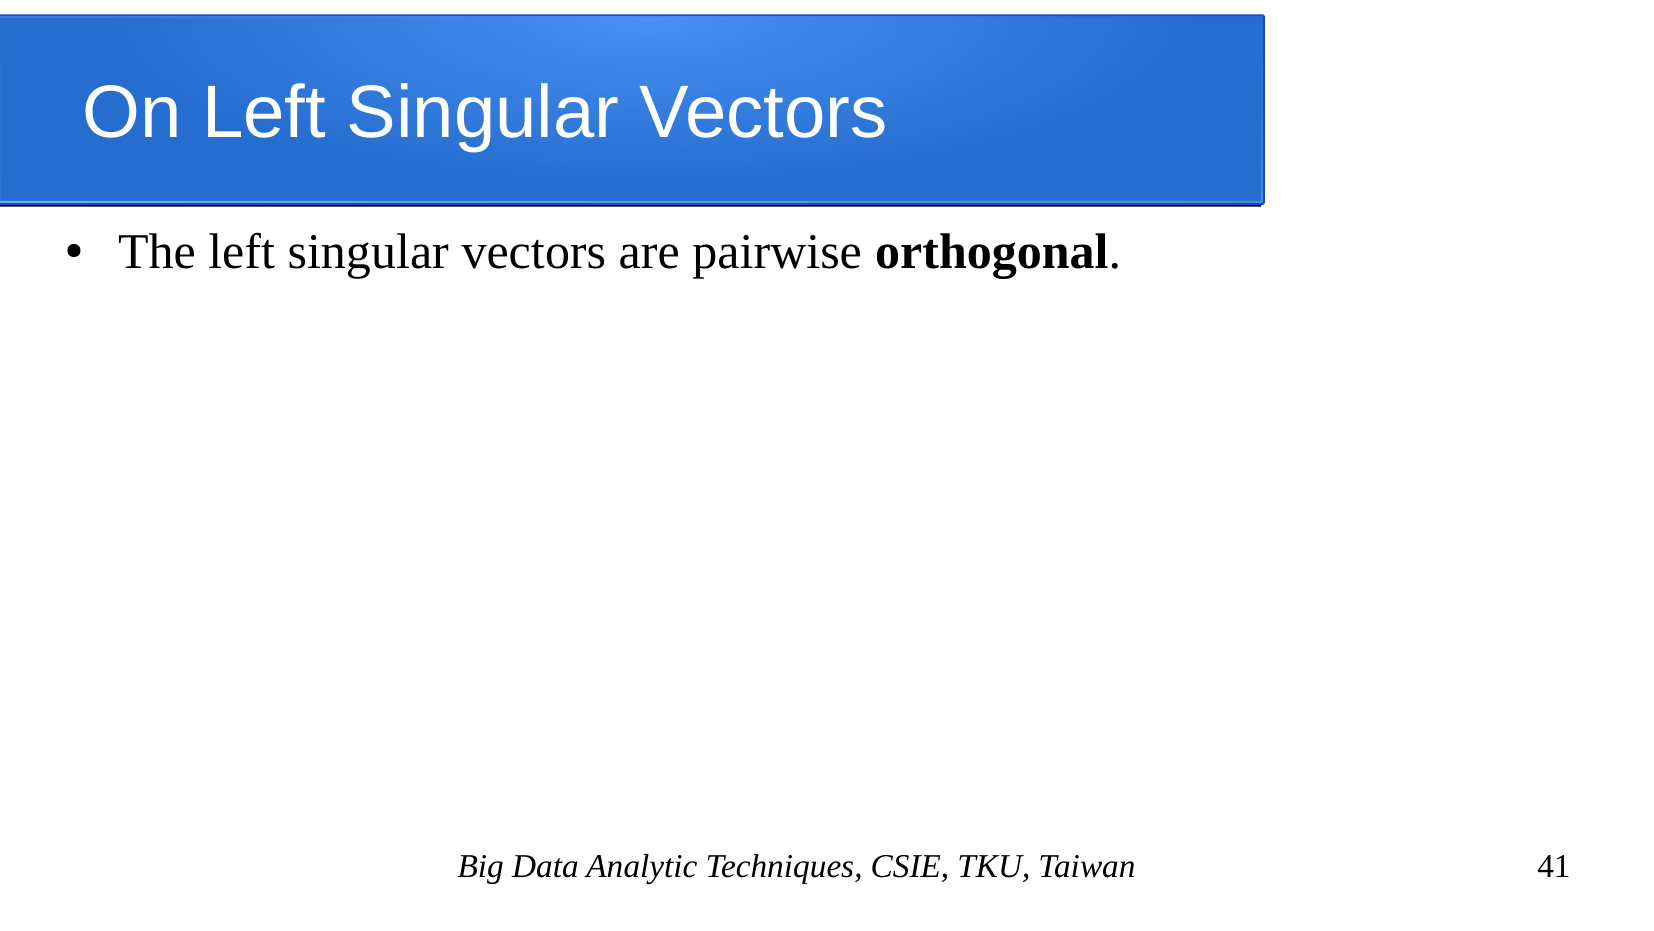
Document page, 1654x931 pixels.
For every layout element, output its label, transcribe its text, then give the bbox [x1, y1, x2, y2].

list The left singular vectors are pairwise orthogonal. [47, 224, 1536, 764]
title On Left Singular Vectors [82, 35, 1235, 189]
